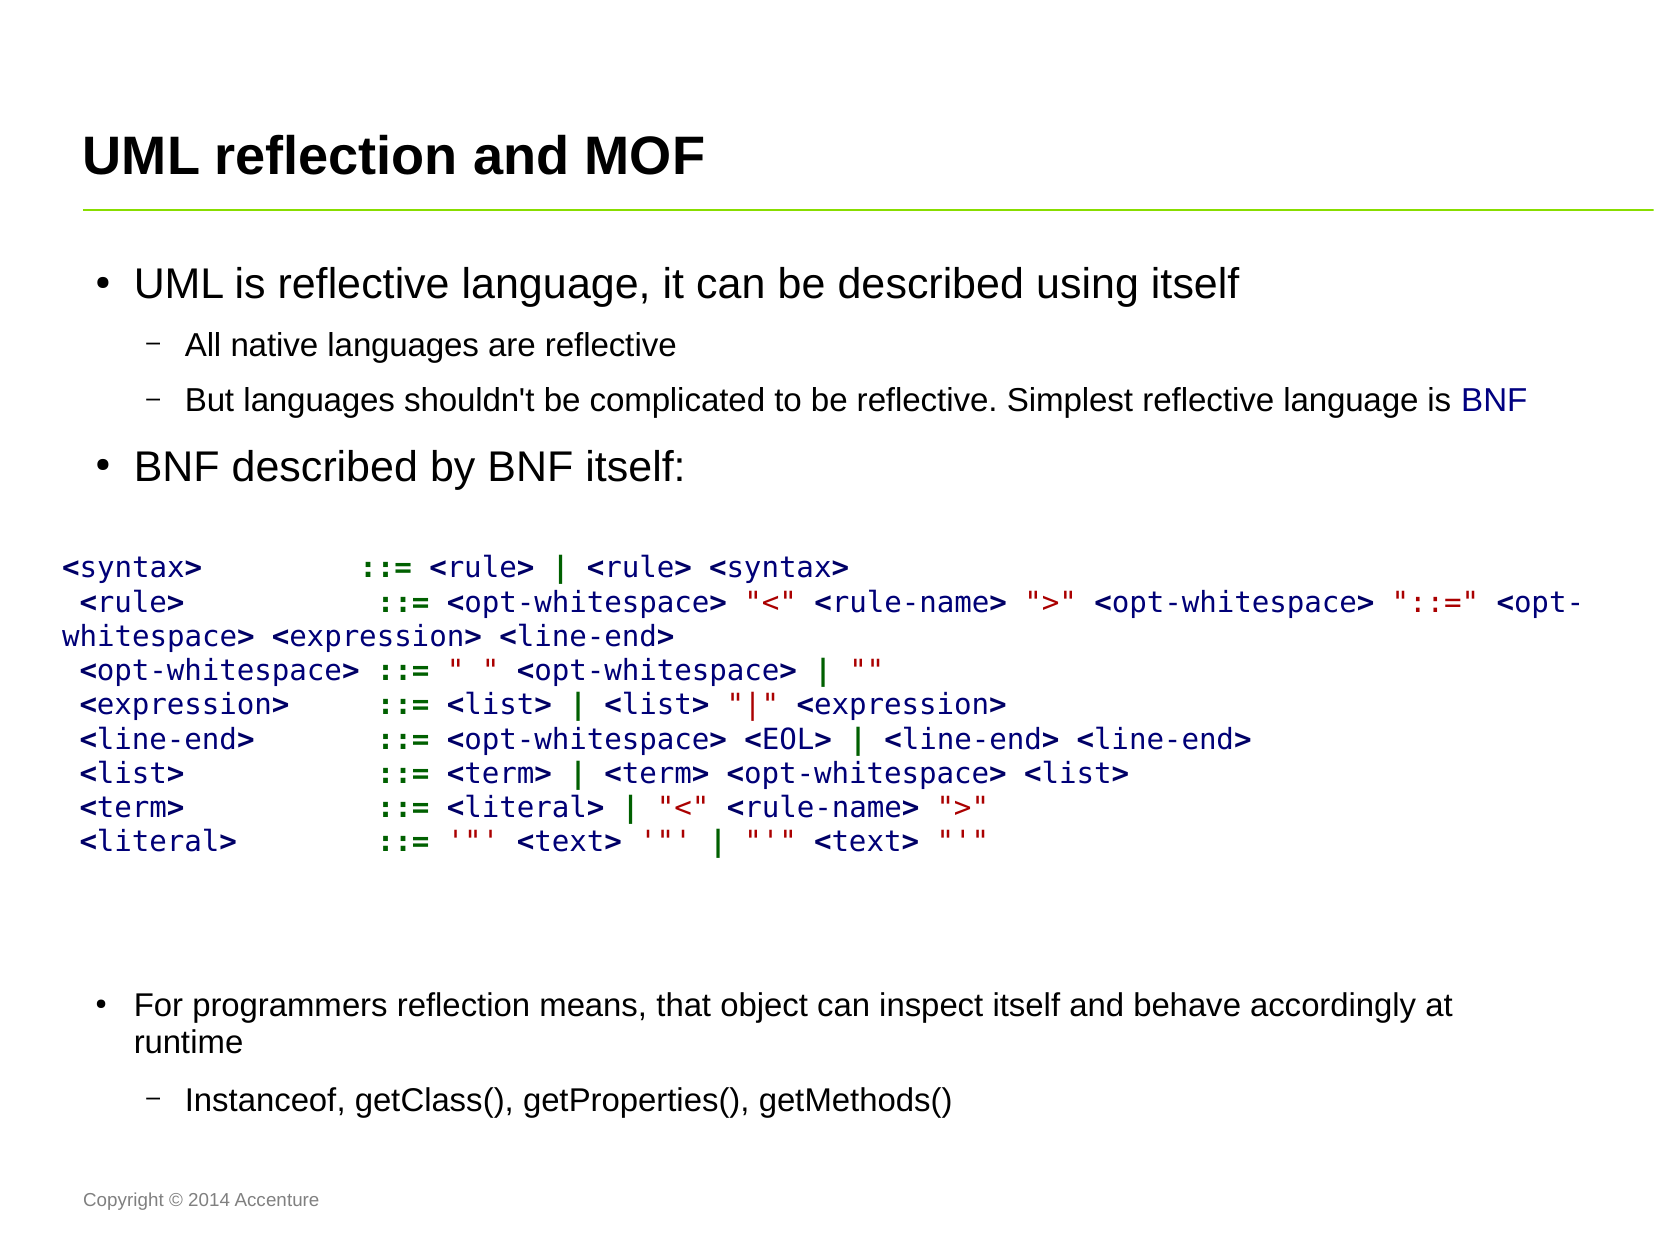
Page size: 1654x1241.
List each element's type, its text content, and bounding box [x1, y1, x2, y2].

title UML reflection and MOF [82, 82, 1571, 229]
list UML is reflective language, it can be described using itself All native languages are reflective But languages shouldn't be complicated to be reflective. Simplest reflective language is BNF BNF described by BNF itself: For programmers reflection means, that object can inspect itself and behave accordingly at runtime Instanceof, getClass(), getProperties(), getMethods() [82, 259, 1560, 543]
list UML is reflective language, it can be described using itself All native languages are reflective But languages shouldn't be complicated to be reflective. Simplest reflective language is BNF BNF described by BNF itself: For programmers reflection means, that object can inspect itself and behave accordingly at runtime Instanceof, getClass(), getProperties(), getMethods() [82, 950, 1560, 1123]
text_box <syntax> ::= <rule> | <rule> <syntax> <rule> ::= <opt-whitespace> "<" <rule-name> ">" <opt-whitespace> "::=" <opt-whitespace> <expression> <line-end> <opt-whitespace> ::= " " <opt-whitespace> | "" <expression> ::= <list> | <list> "|" <expression> <line-end> ::= <opt-whitespace> <EOL> | <line-end> <line-end> <list> ::= <term> | <term> <opt-whitespace> <list> <term> ::= <literal> | "<" <rule-name> ">" <literal> ::= '"' <text> '"' | "'" <text> "'" [47, 543, 1642, 950]
